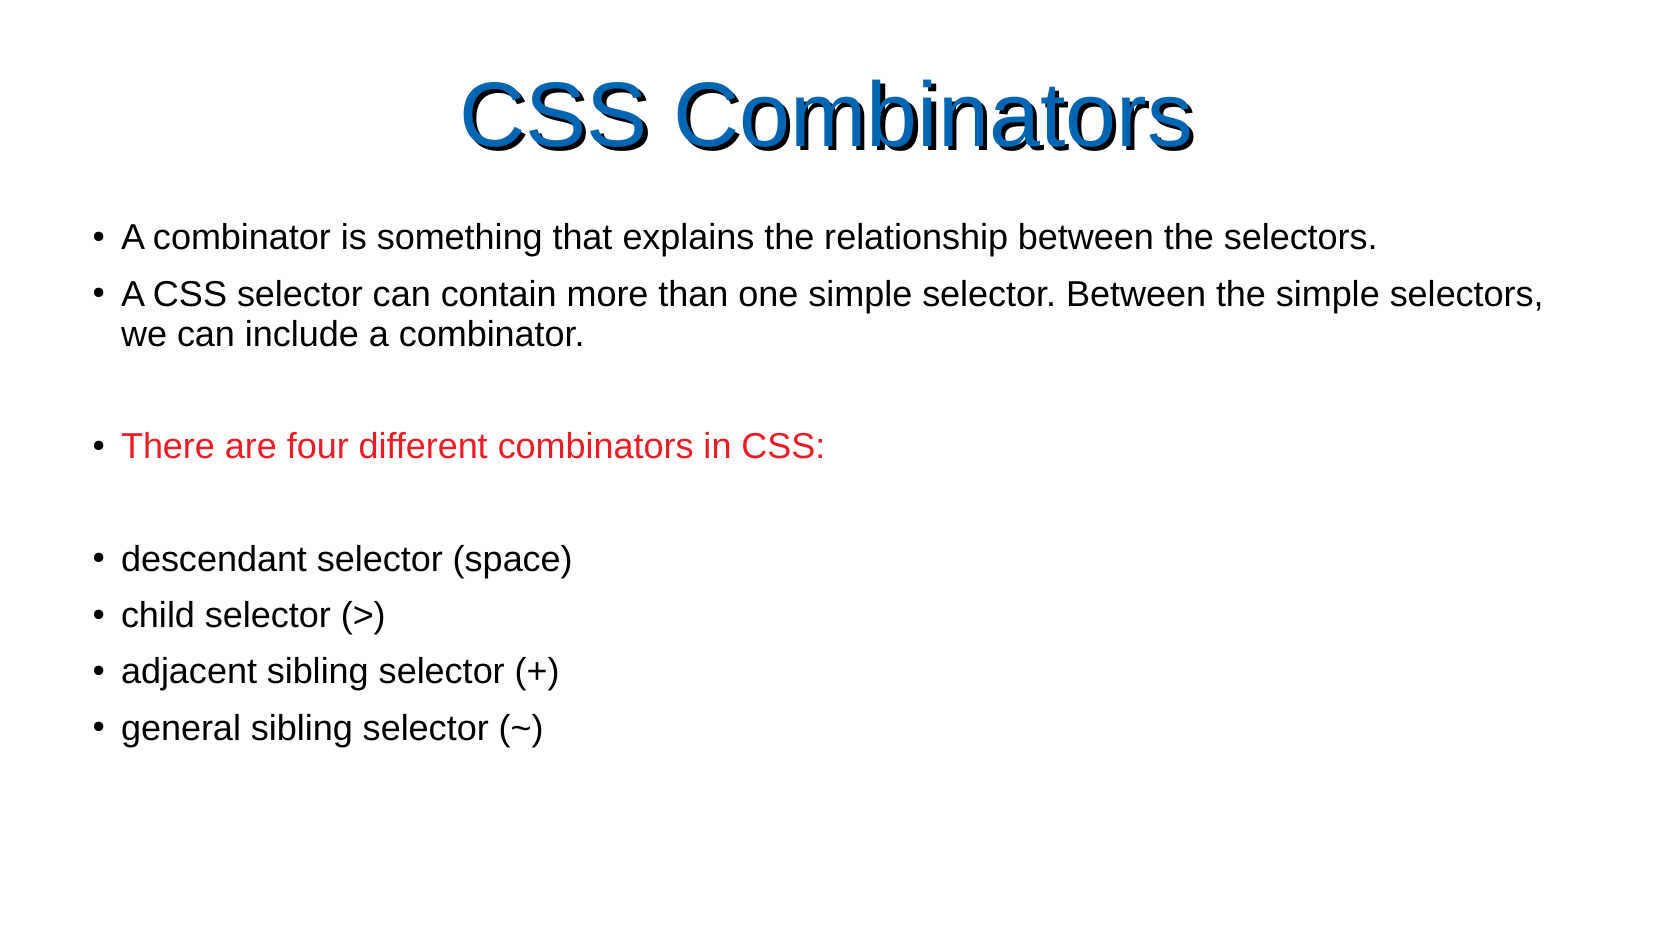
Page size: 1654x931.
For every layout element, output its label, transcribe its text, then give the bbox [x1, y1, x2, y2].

title CSS Combinators [82, 37, 1571, 193]
list A combinator is something that explains the relationship between the selectors. A CSS selector can contain more than one simple selector. Between the simple selectors, we can include a combinator. There are four different combinators in CSS: descendant selector (space) child selector (>) adjacent sibling selector (+) general sibling selector (~) [82, 217, 1571, 758]
